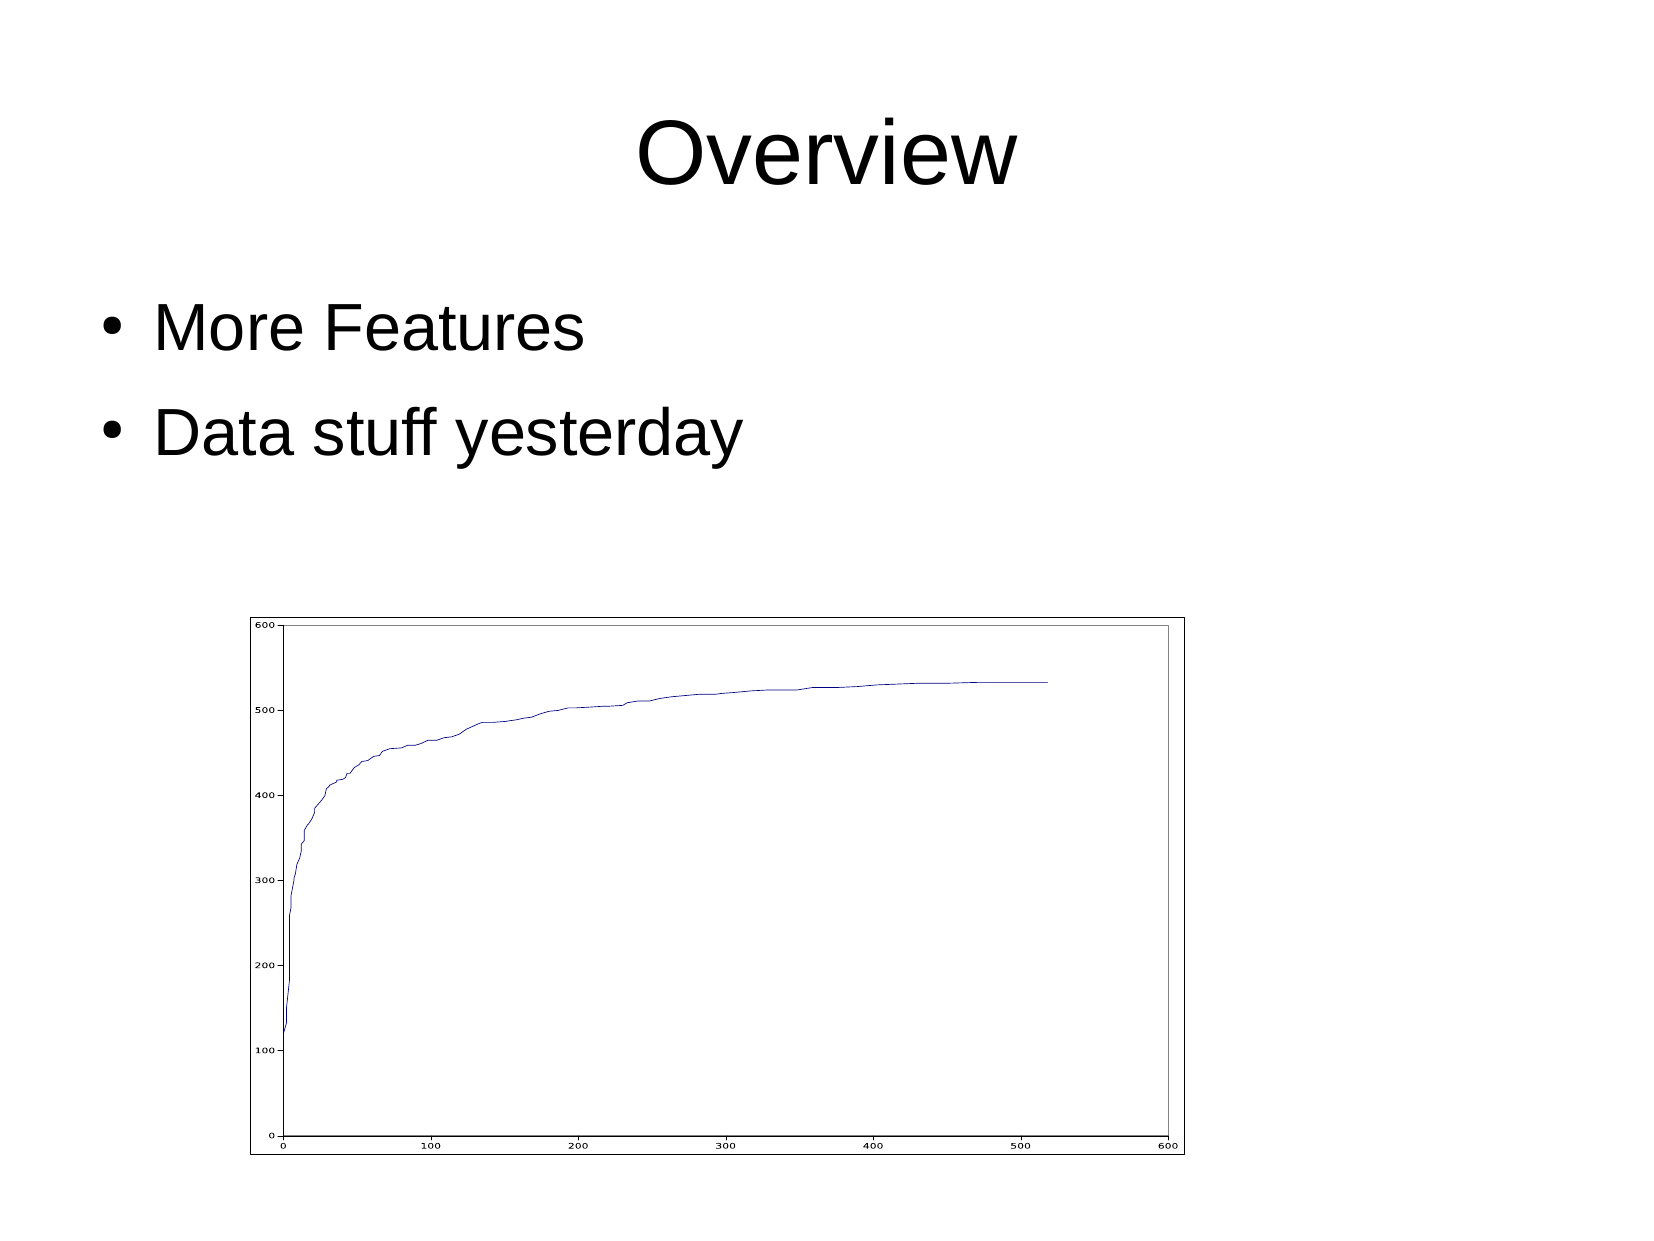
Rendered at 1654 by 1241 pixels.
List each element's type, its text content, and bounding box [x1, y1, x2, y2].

picture [249, 616, 1186, 1156]
title Overview [82, 49, 1571, 257]
list More Features Data stuff yesterday [82, 290, 1571, 1010]
